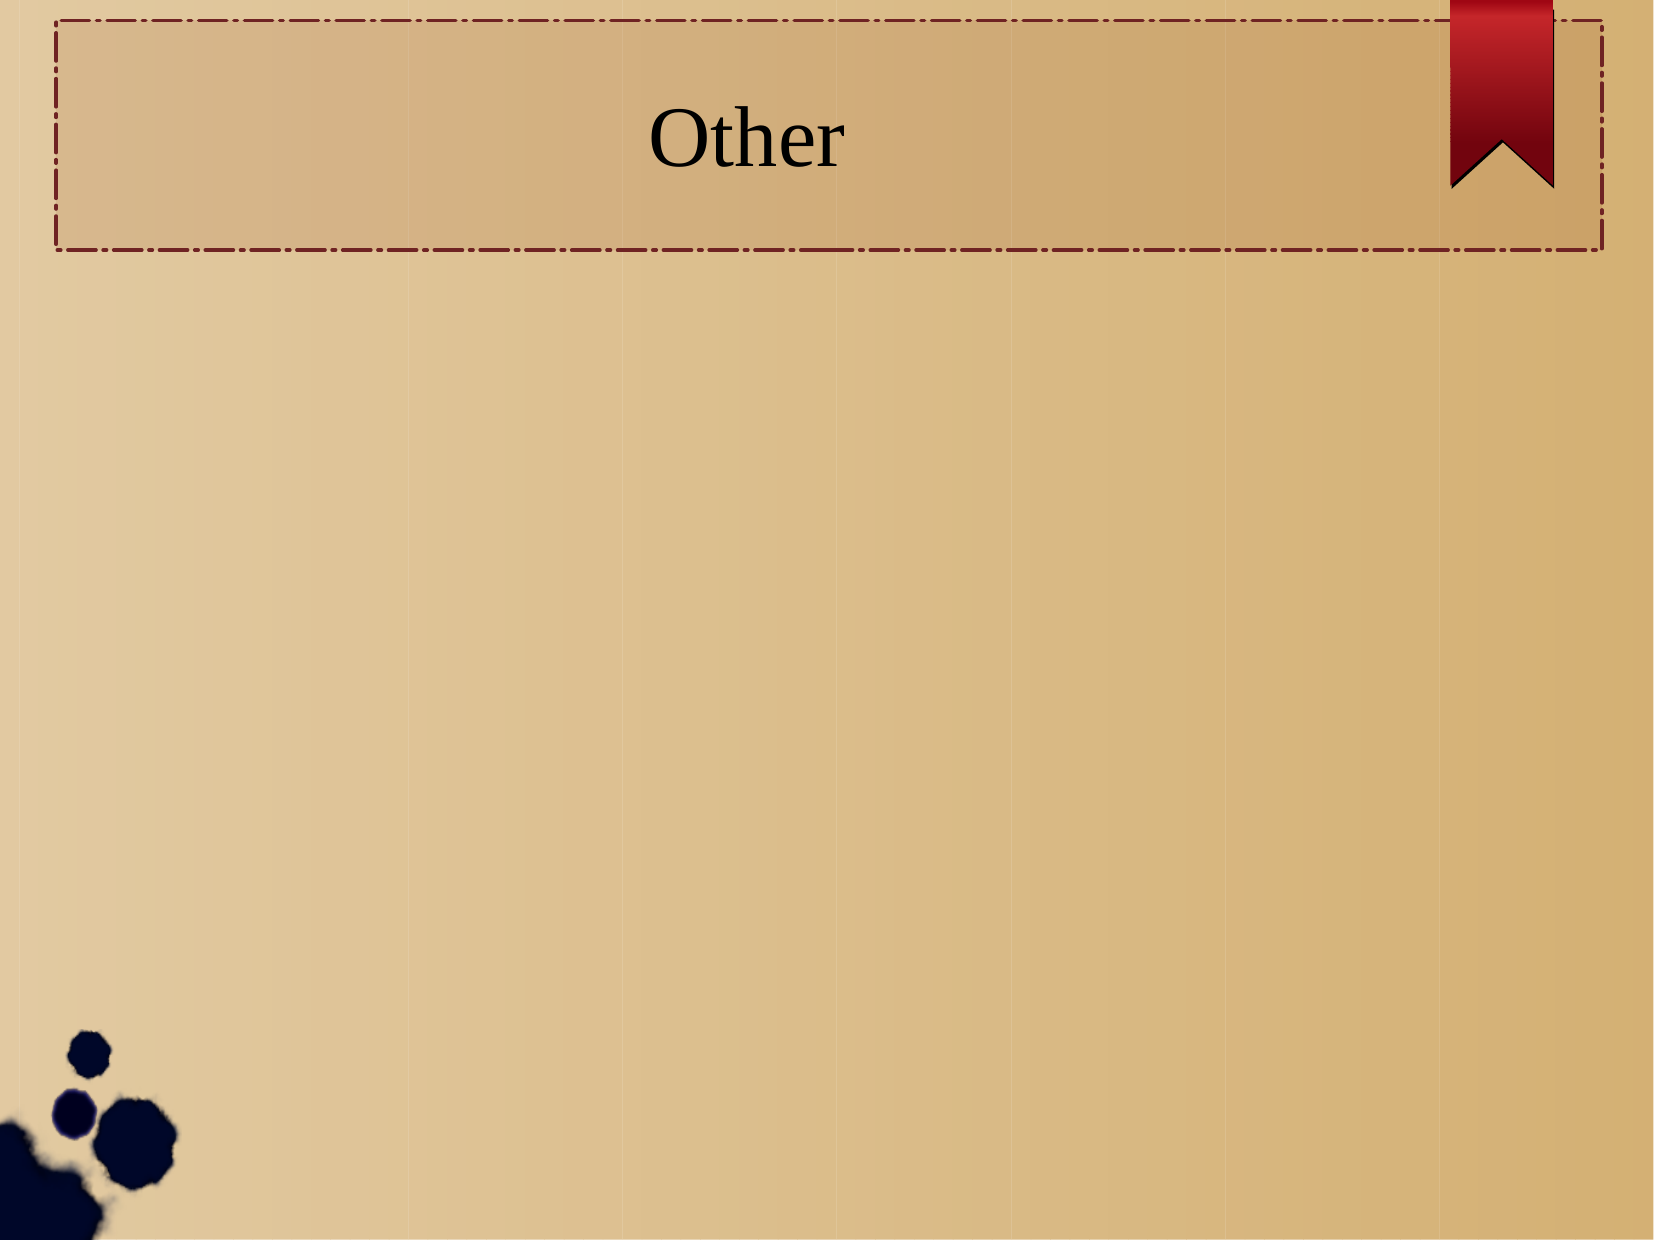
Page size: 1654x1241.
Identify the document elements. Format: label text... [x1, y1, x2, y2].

title Other [82, 47, 1412, 229]
